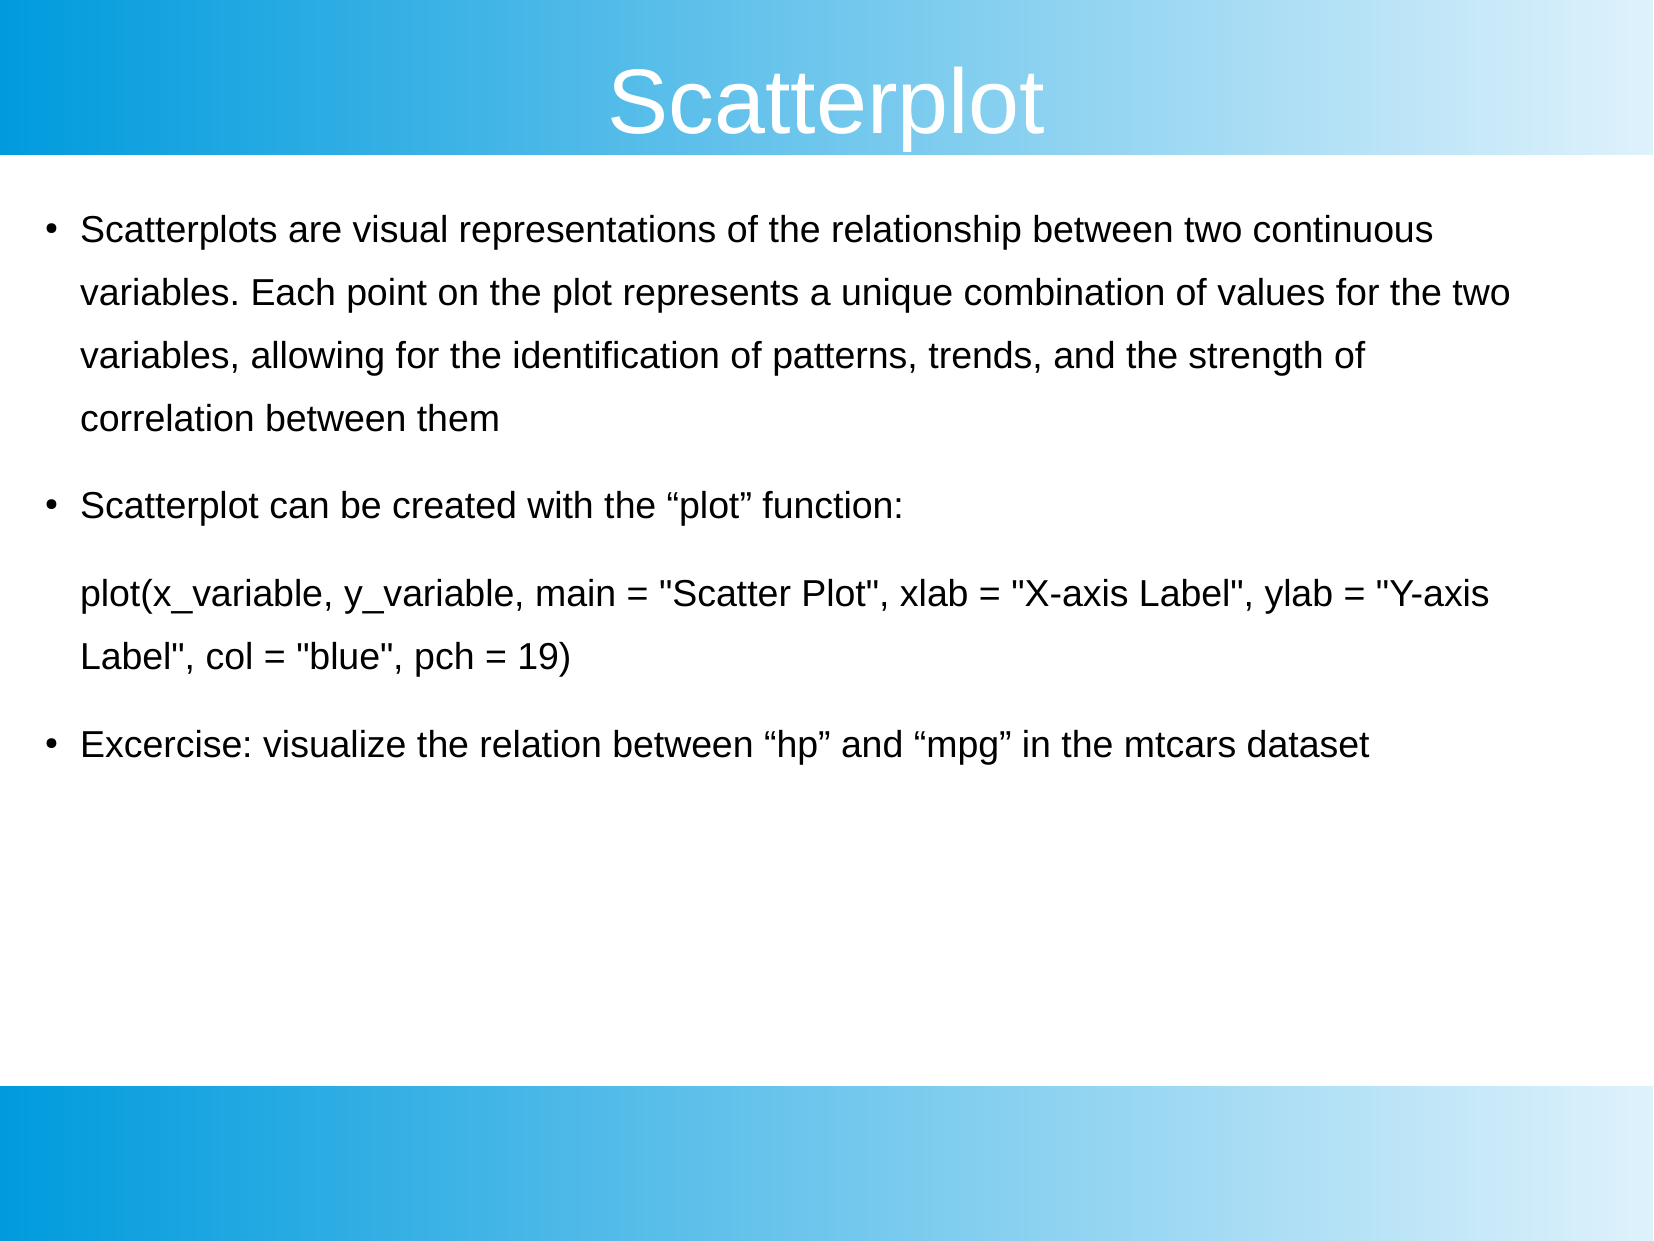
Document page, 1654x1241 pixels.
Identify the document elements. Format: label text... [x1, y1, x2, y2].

title Scatterplot [82, 49, 1571, 155]
text_box Scatterplots are visual representations of the relationship between two continuous variables. Each point on the plot represents a unique combination of values for the two variables, allowing for the identification of patterns, trends, and the strength of correlation between them Scatterplot can be created with the “plot” function: plot(x_variable, y_variable, main = "Scatter Plot", xlab = "X-axis Label", ylab = "Y-axis Label", col = "blue", pch = 19) Excercise: visualize the relation between “hp” and “mpg” in the mtcars dataset [30, 180, 1561, 773]
